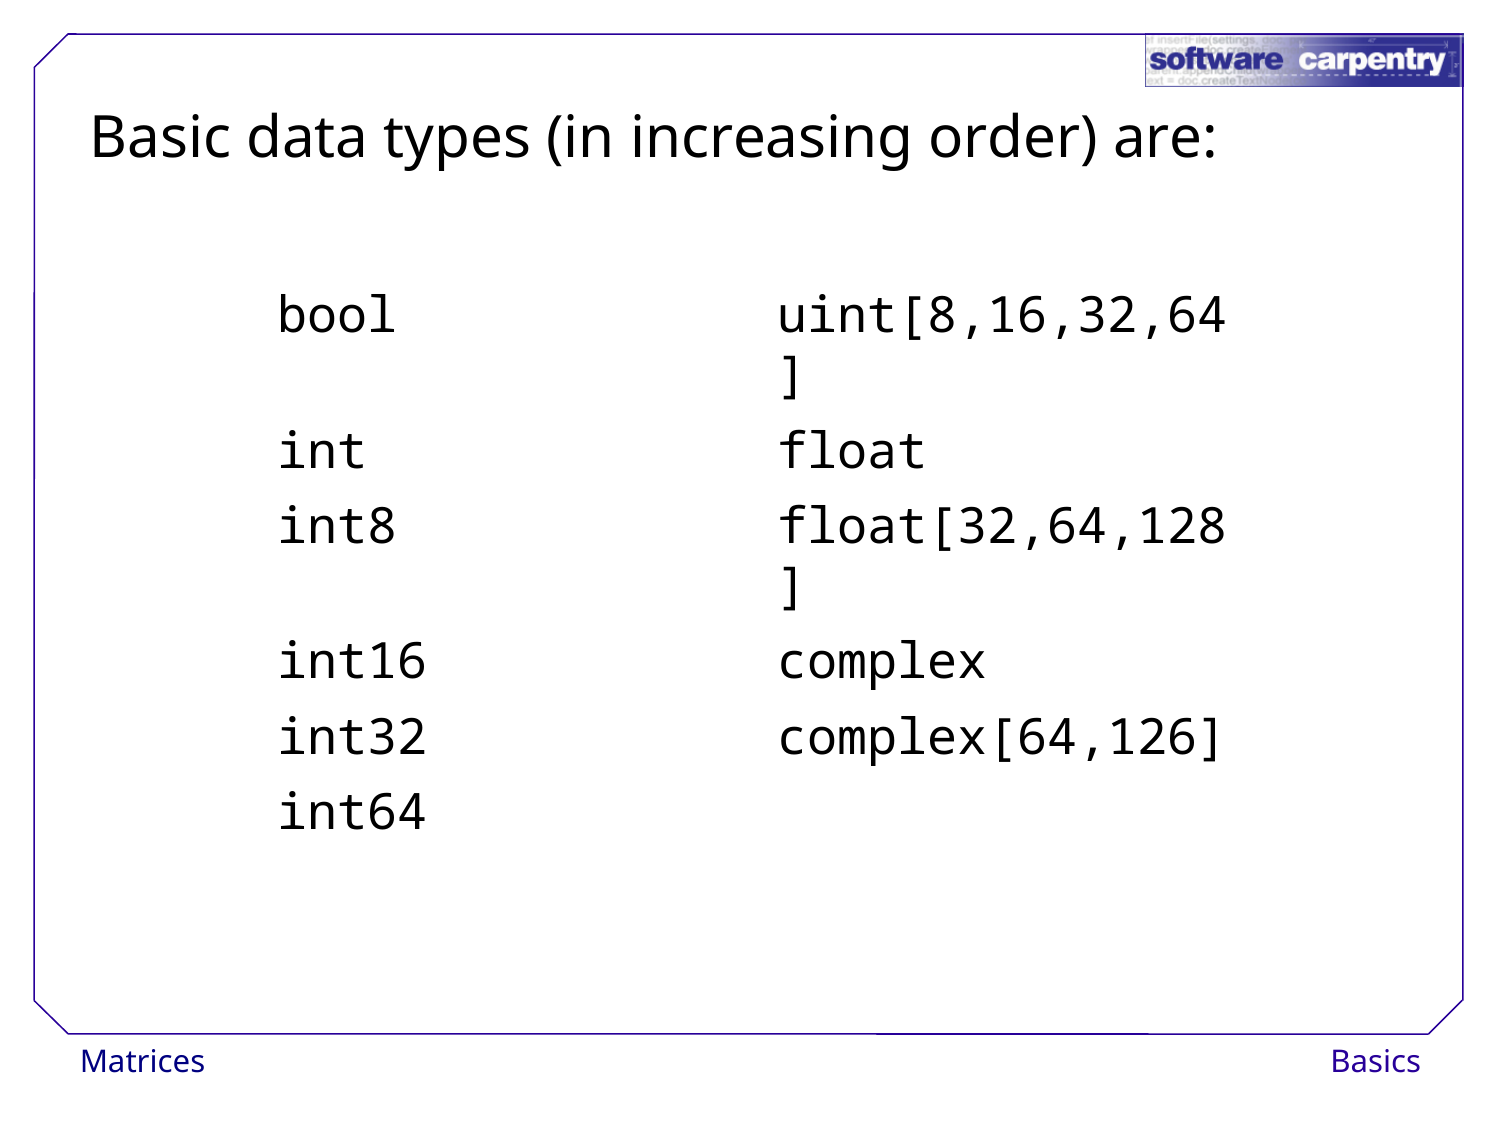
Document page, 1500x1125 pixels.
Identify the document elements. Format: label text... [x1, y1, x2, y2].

picture [1145, 33, 1464, 87]
text_box Basic data types (in increasing order) are: [75, 99, 1426, 201]
table_cell [763, 772, 1262, 848]
table_cell int64 [263, 772, 763, 848]
table_cell int [263, 410, 763, 486]
table_header uint[8,16,32,64] [763, 275, 1262, 410]
table_cell int8 [263, 486, 763, 621]
table_header bool [263, 275, 763, 410]
table_cell int32 [263, 697, 763, 772]
table_cell complex [763, 621, 1262, 697]
table_cell complex[64,126] [763, 697, 1262, 772]
table_cell float[32,64,128] [763, 486, 1262, 621]
table_cell float [763, 410, 1262, 486]
table_cell int16 [263, 621, 763, 697]
